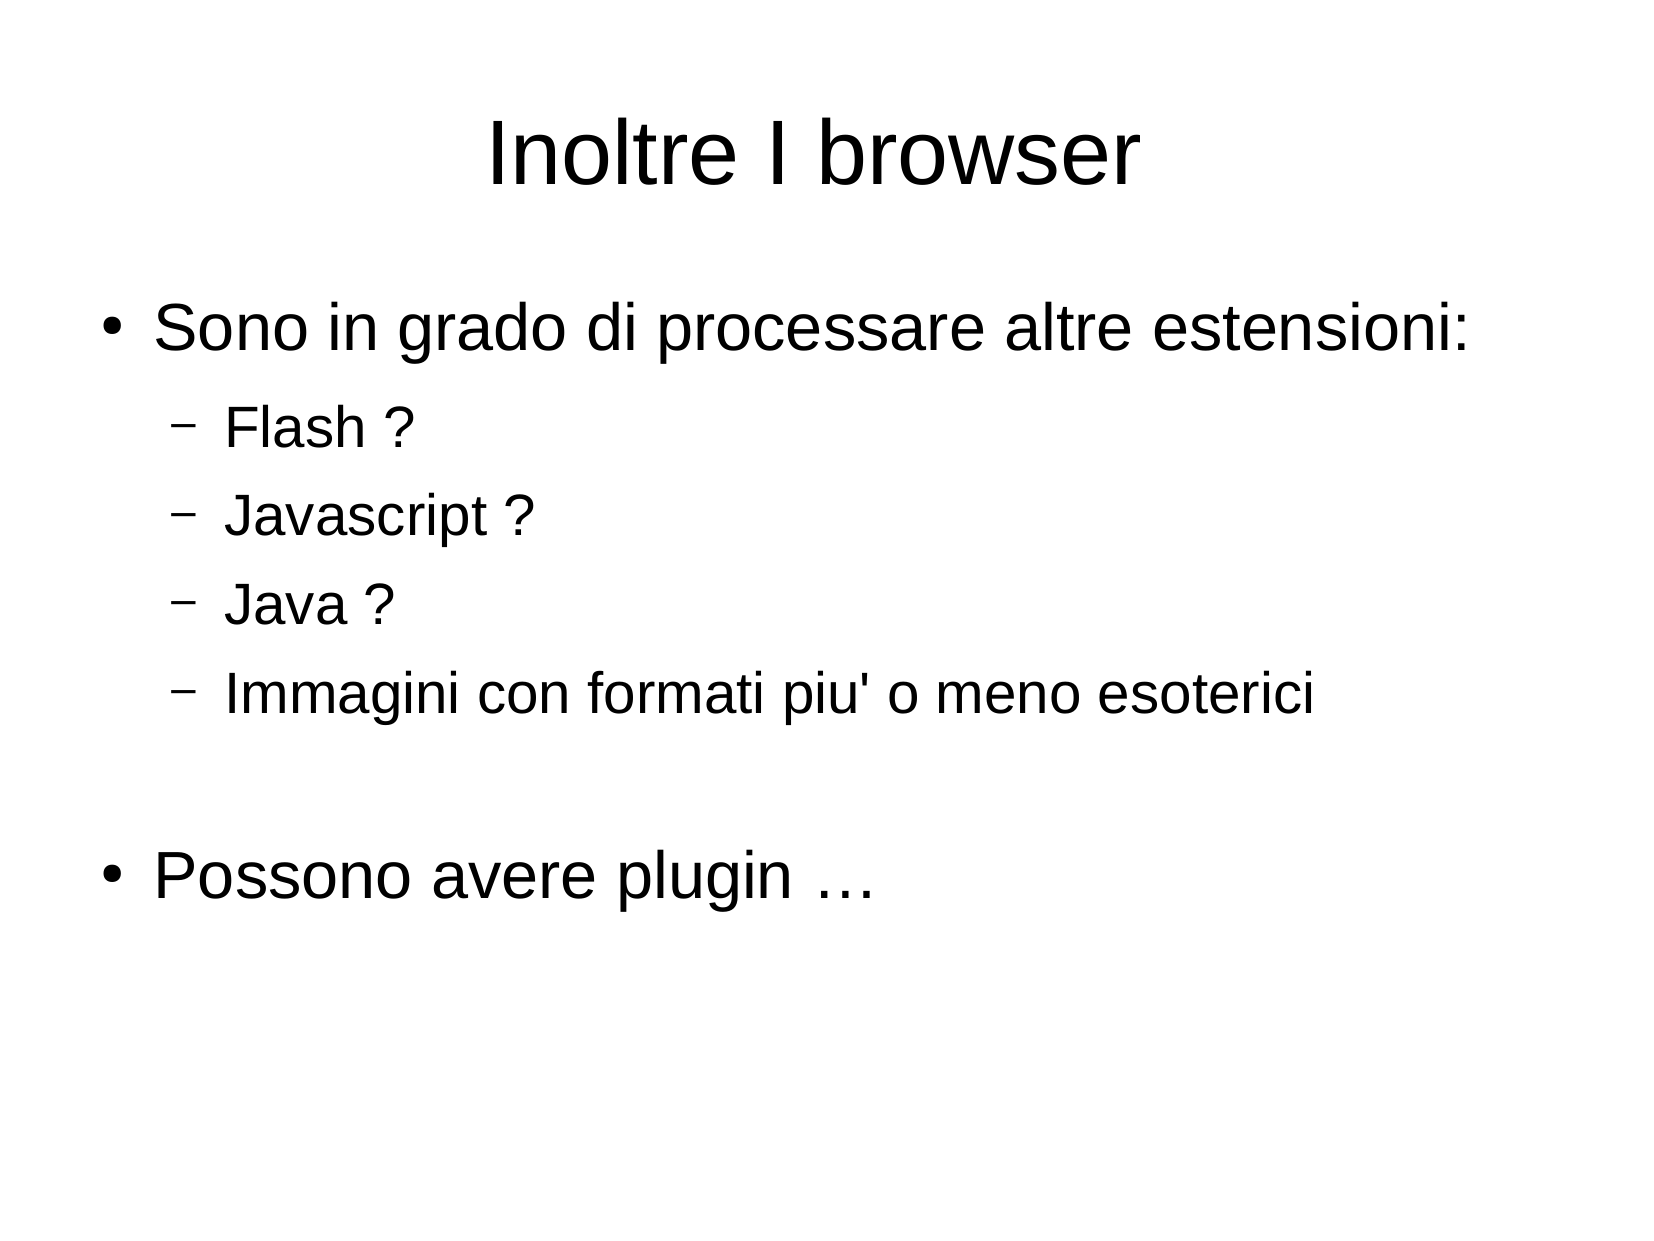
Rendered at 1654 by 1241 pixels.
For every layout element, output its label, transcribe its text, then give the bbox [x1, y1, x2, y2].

title Inoltre I browser [82, 49, 1571, 257]
list Sono in grado di processare altre estensioni: Flash ? Javascript ? Java ? Immagini con formati piu' o meno esoterici Possono avere plugin … [82, 290, 1571, 1010]
